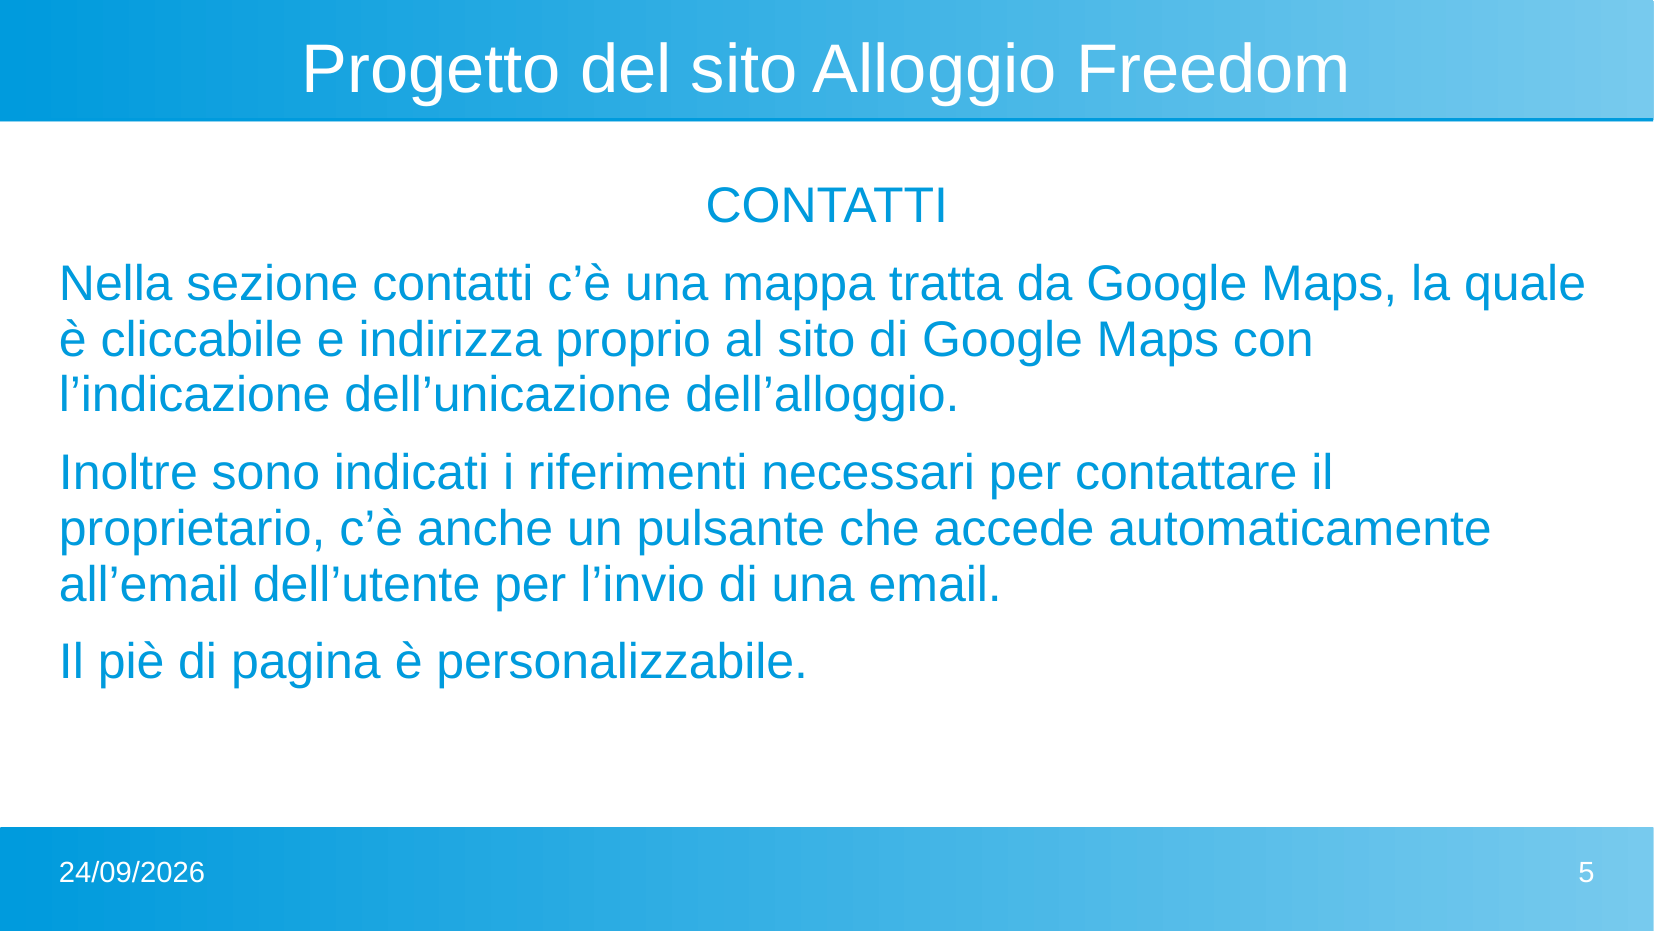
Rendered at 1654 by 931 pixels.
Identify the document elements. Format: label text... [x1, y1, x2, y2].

title Progetto del sito Alloggio Freedom [59, 29, 1595, 108]
list CONTATTI Nella sezione contatti c’è una mappa tratta da Google Maps, la quale è cliccabile e indirizza proprio al sito di Google Maps con l’indicazione dell’unicazione dell’alloggio. Inoltre sono indicati i riferimenti necessari per contattare il proprietario, c’è anche un pulsante che accede automaticamente all’email dell’utente per l’invio di una email. Il piè di pagina è personalizzabile. [59, 177, 1595, 768]
